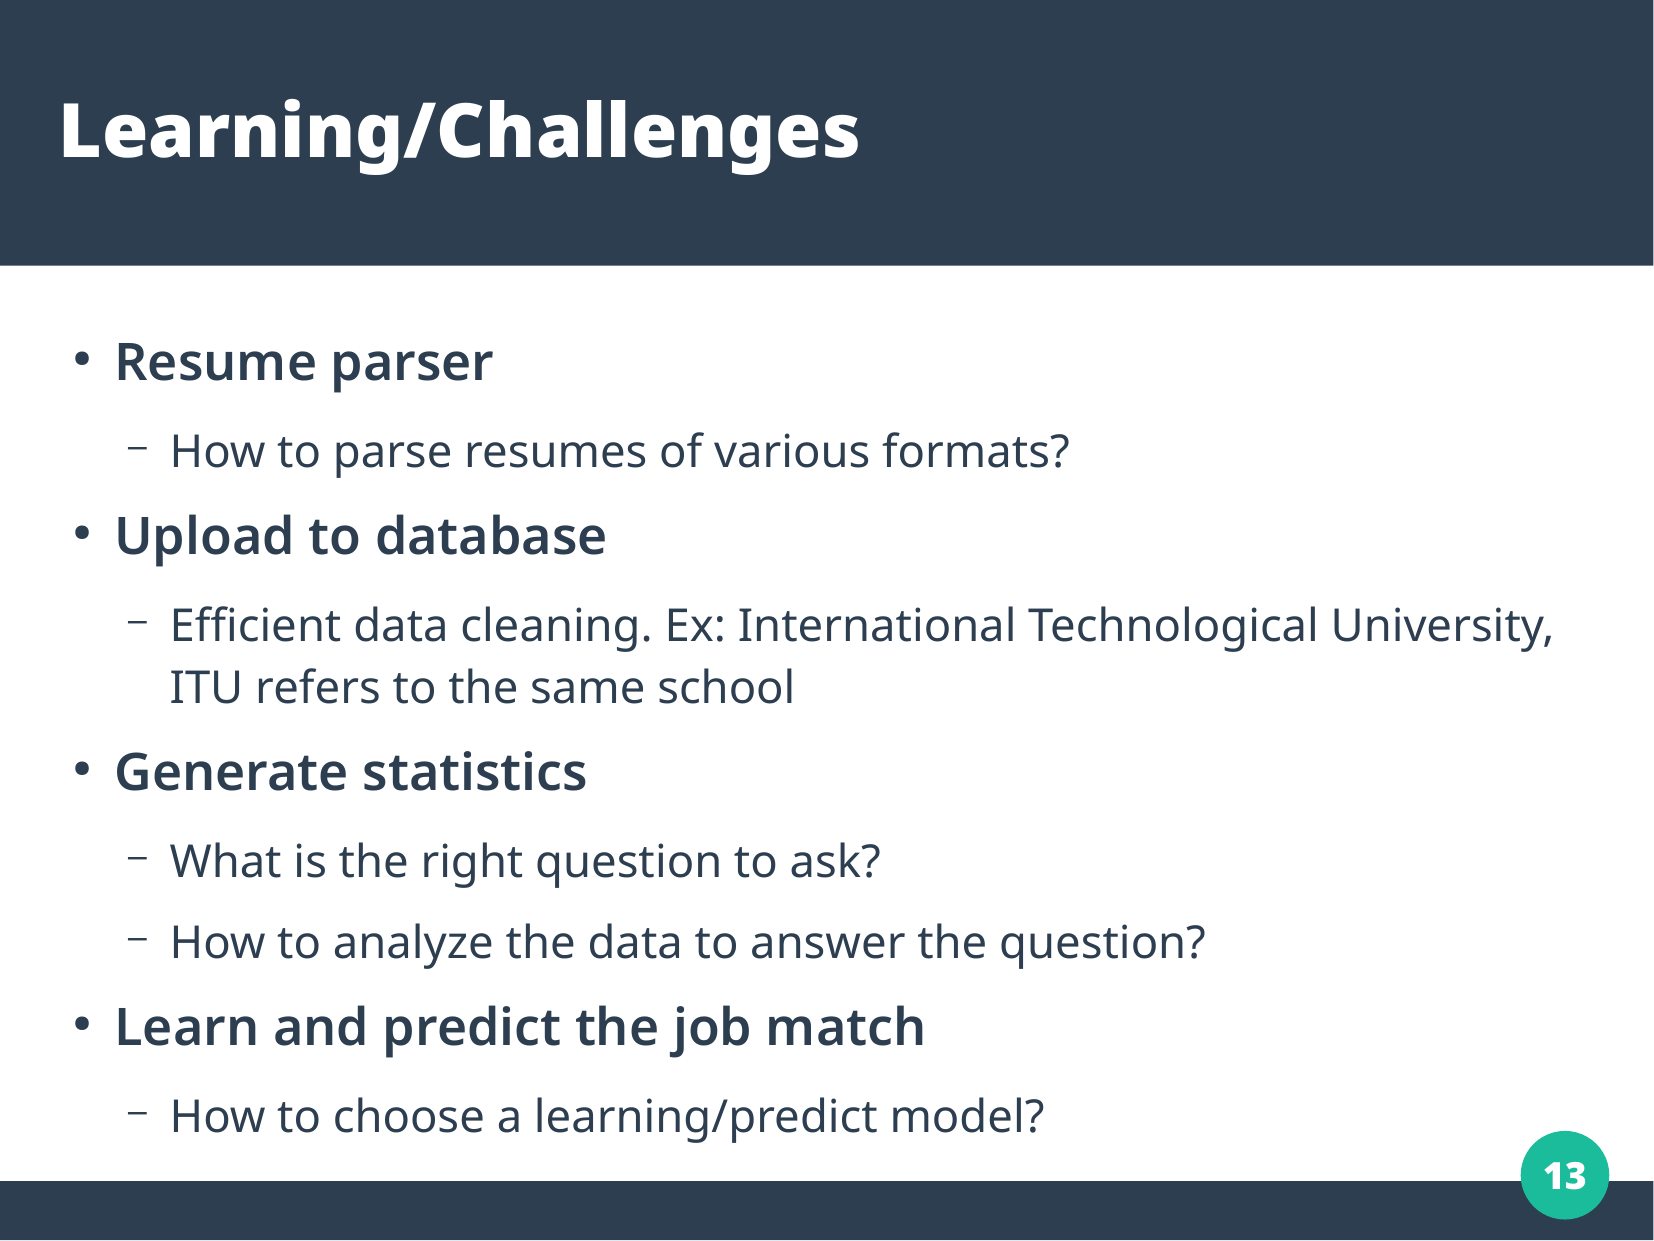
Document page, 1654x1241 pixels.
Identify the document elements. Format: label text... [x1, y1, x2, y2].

title Learning/Challenges [59, 49, 1595, 207]
list Resume parser How to parse resumes of various formats? Upload to database Efficient data cleaning. Ex: International Technological University, ITU refers to the same school Generate statistics What is the right question to ask? How to analyze the data to answer the question? Learn and predict the job match How to choose a learning/predict model? [59, 324, 1595, 1152]
